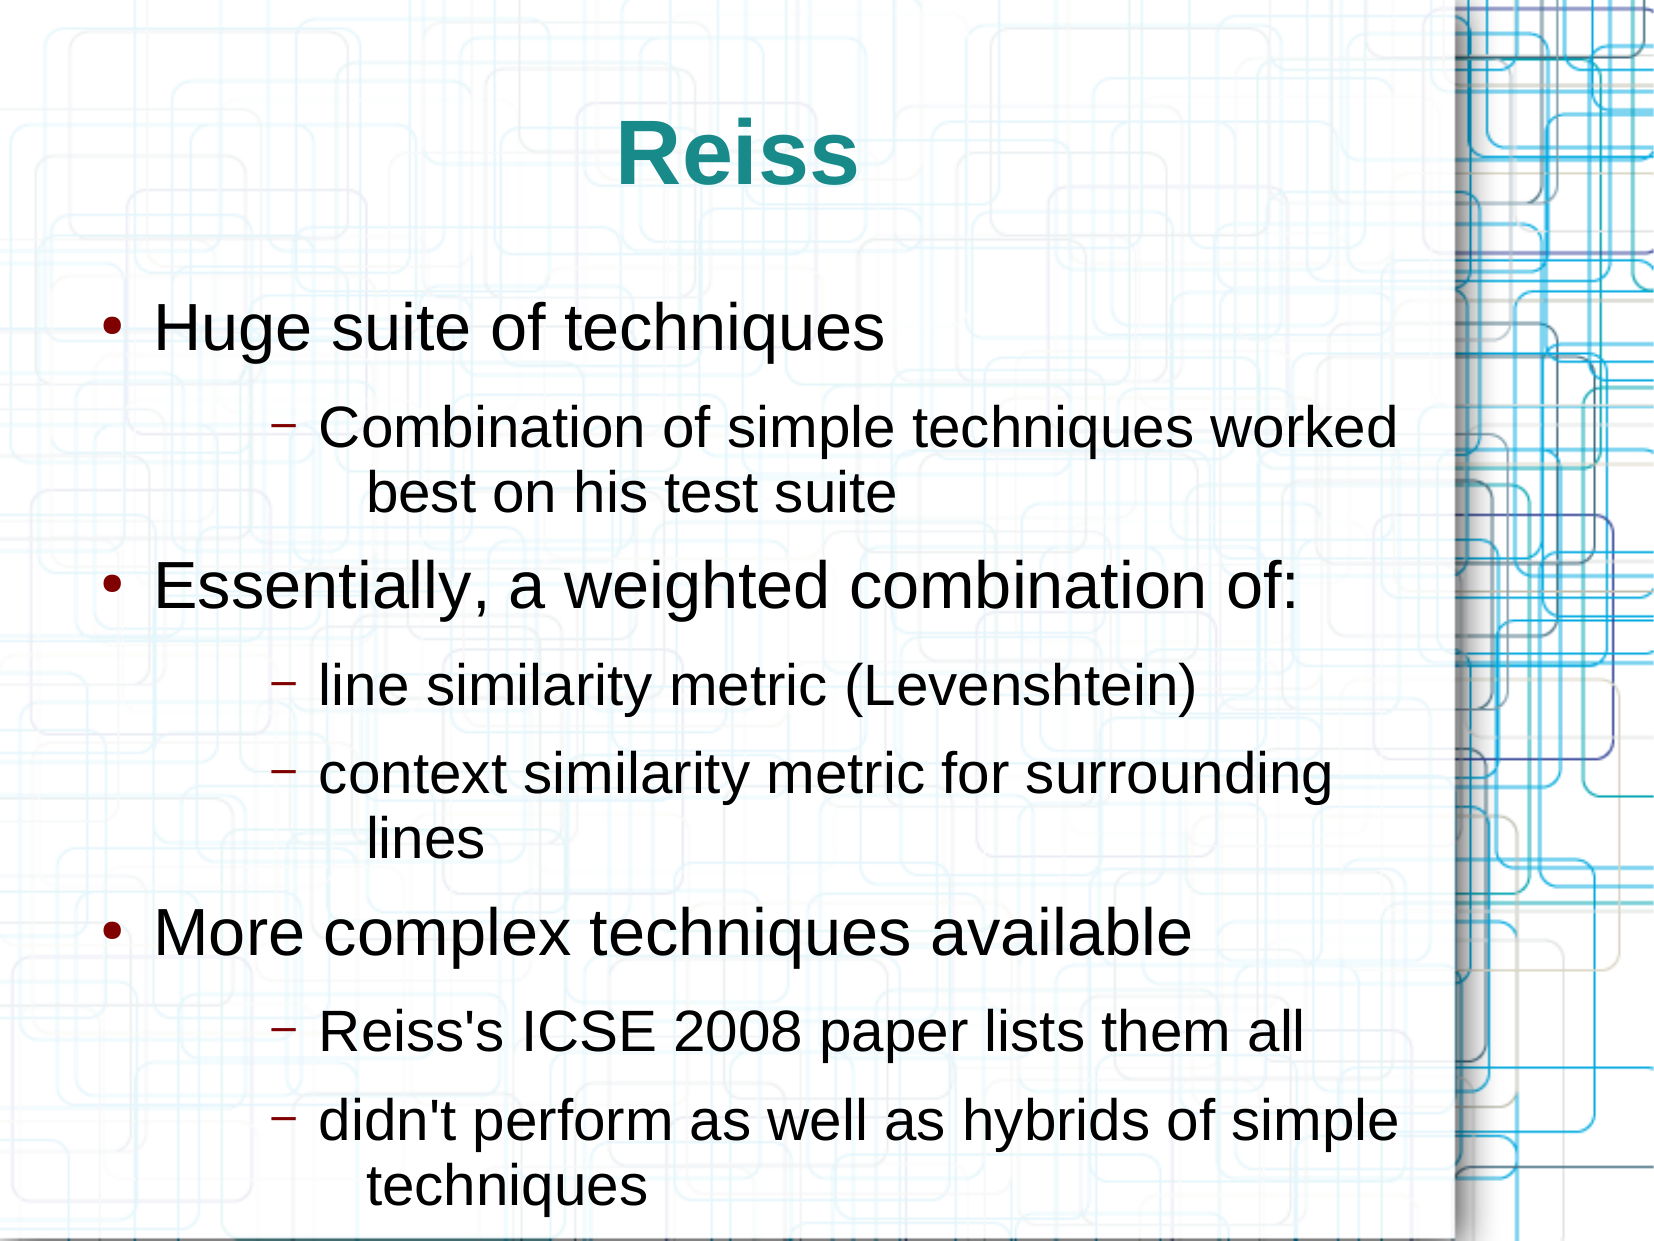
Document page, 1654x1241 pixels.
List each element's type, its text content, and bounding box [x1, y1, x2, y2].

list Huge suite of techniques Combination of simple techniques worked best on his test suite Essentially, a weighted combination of: line similarity metric (Levenshtein) context similarity metric for surrounding lines More complex techniques available Reiss's ICSE 2008 paper lists them all didn't perform as well as hybrids of simple techniques [82, 290, 1418, 1218]
picture [0, 0, 1654, 1241]
title Reiss [59, 49, 1418, 257]
